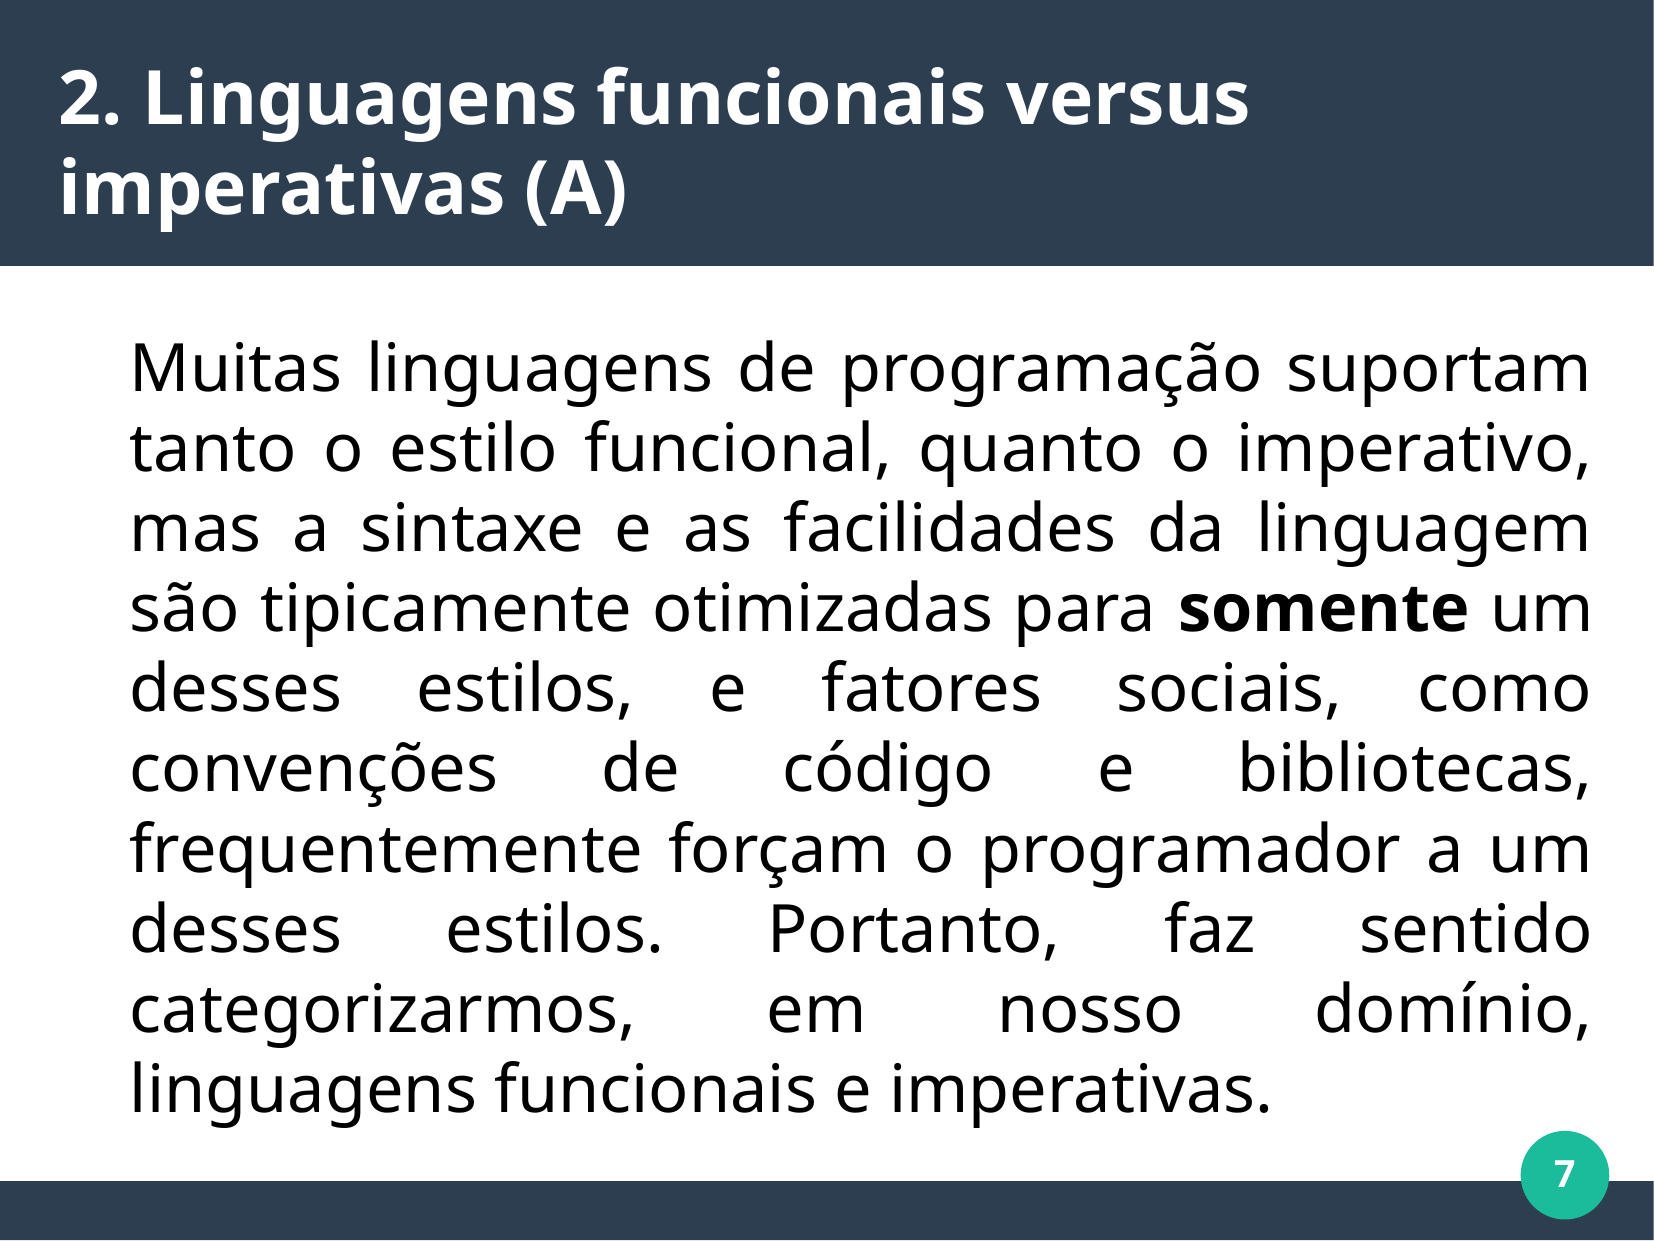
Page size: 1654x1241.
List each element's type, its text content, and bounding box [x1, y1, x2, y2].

text_box <número> [1505, 1116, 1625, 1235]
list Muitas linguagens de programação suportam tanto o estilo funcional, quanto o imperativo, mas a sintaxe e as facilidades da linguagem são tipicamente otimizadas para somente um desses estilos, e fatores sociais, como convenções de código e bibliotecas, frequentemente forçam o programador a um desses estilos. Portanto, faz sentido categorizarmos, em nosso domínio, linguagens funcionais e imperativas. [59, 324, 1595, 1152]
title 2. Linguagens funcionais versus imperativas (A) [59, 49, 1595, 207]
